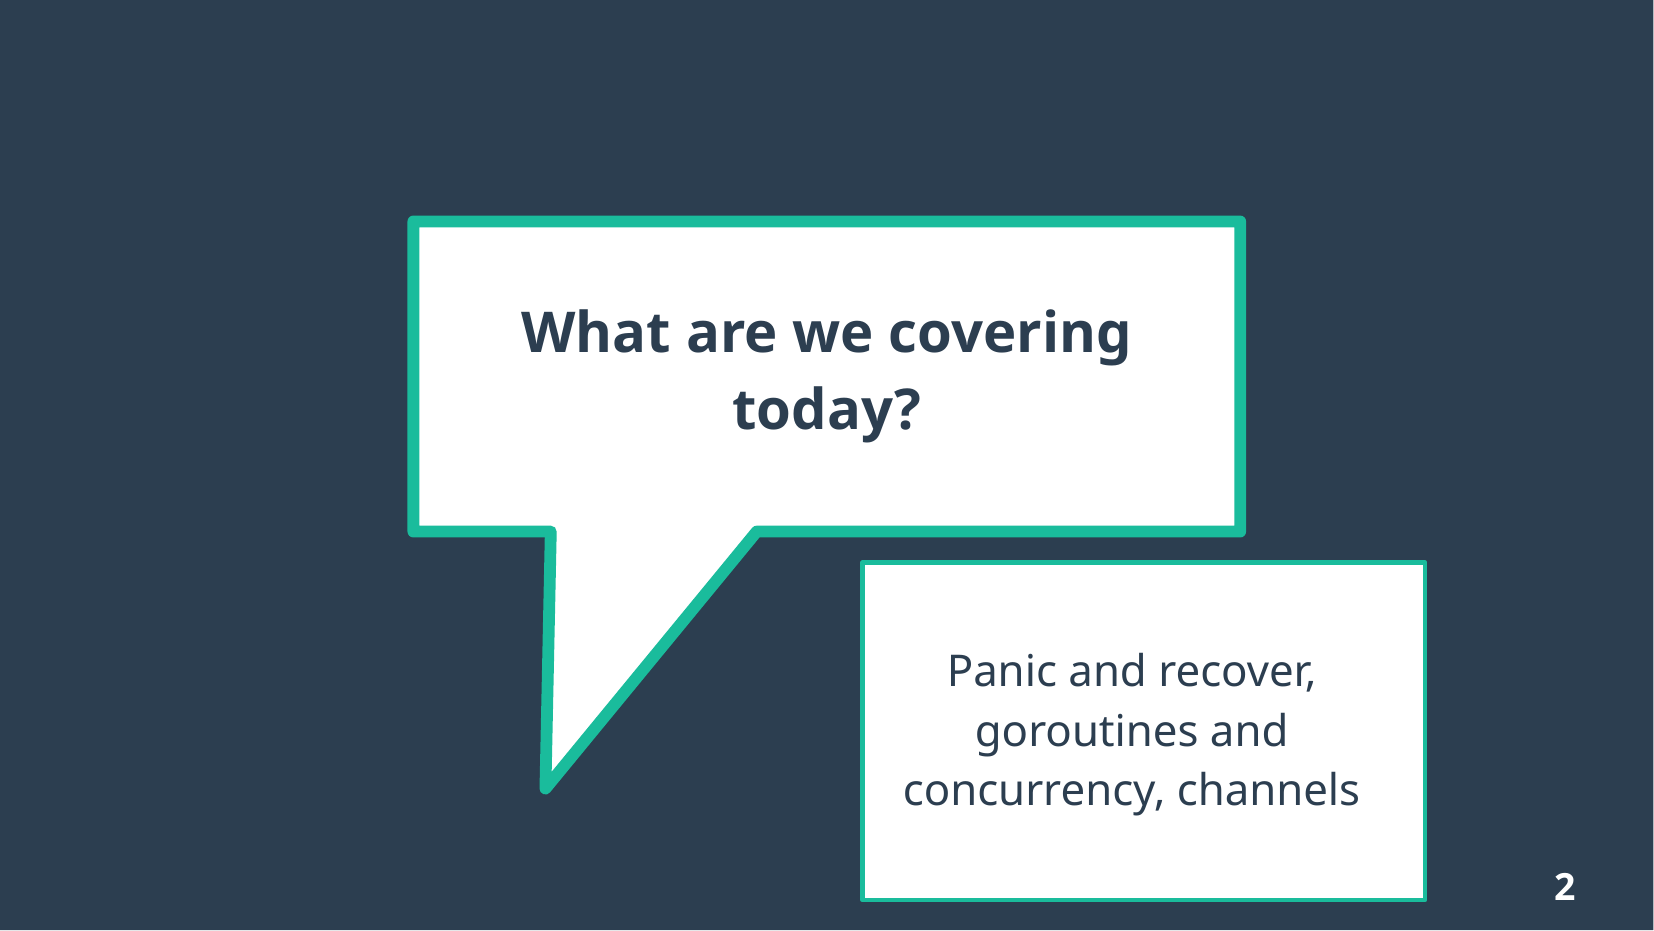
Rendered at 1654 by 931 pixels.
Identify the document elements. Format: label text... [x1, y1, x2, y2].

title What are we covering today? [442, 236, 1211, 502]
text_box Panic and recover, goroutines and concurrency, channels [888, 595, 1393, 863]
text_box [862, 562, 1425, 900]
